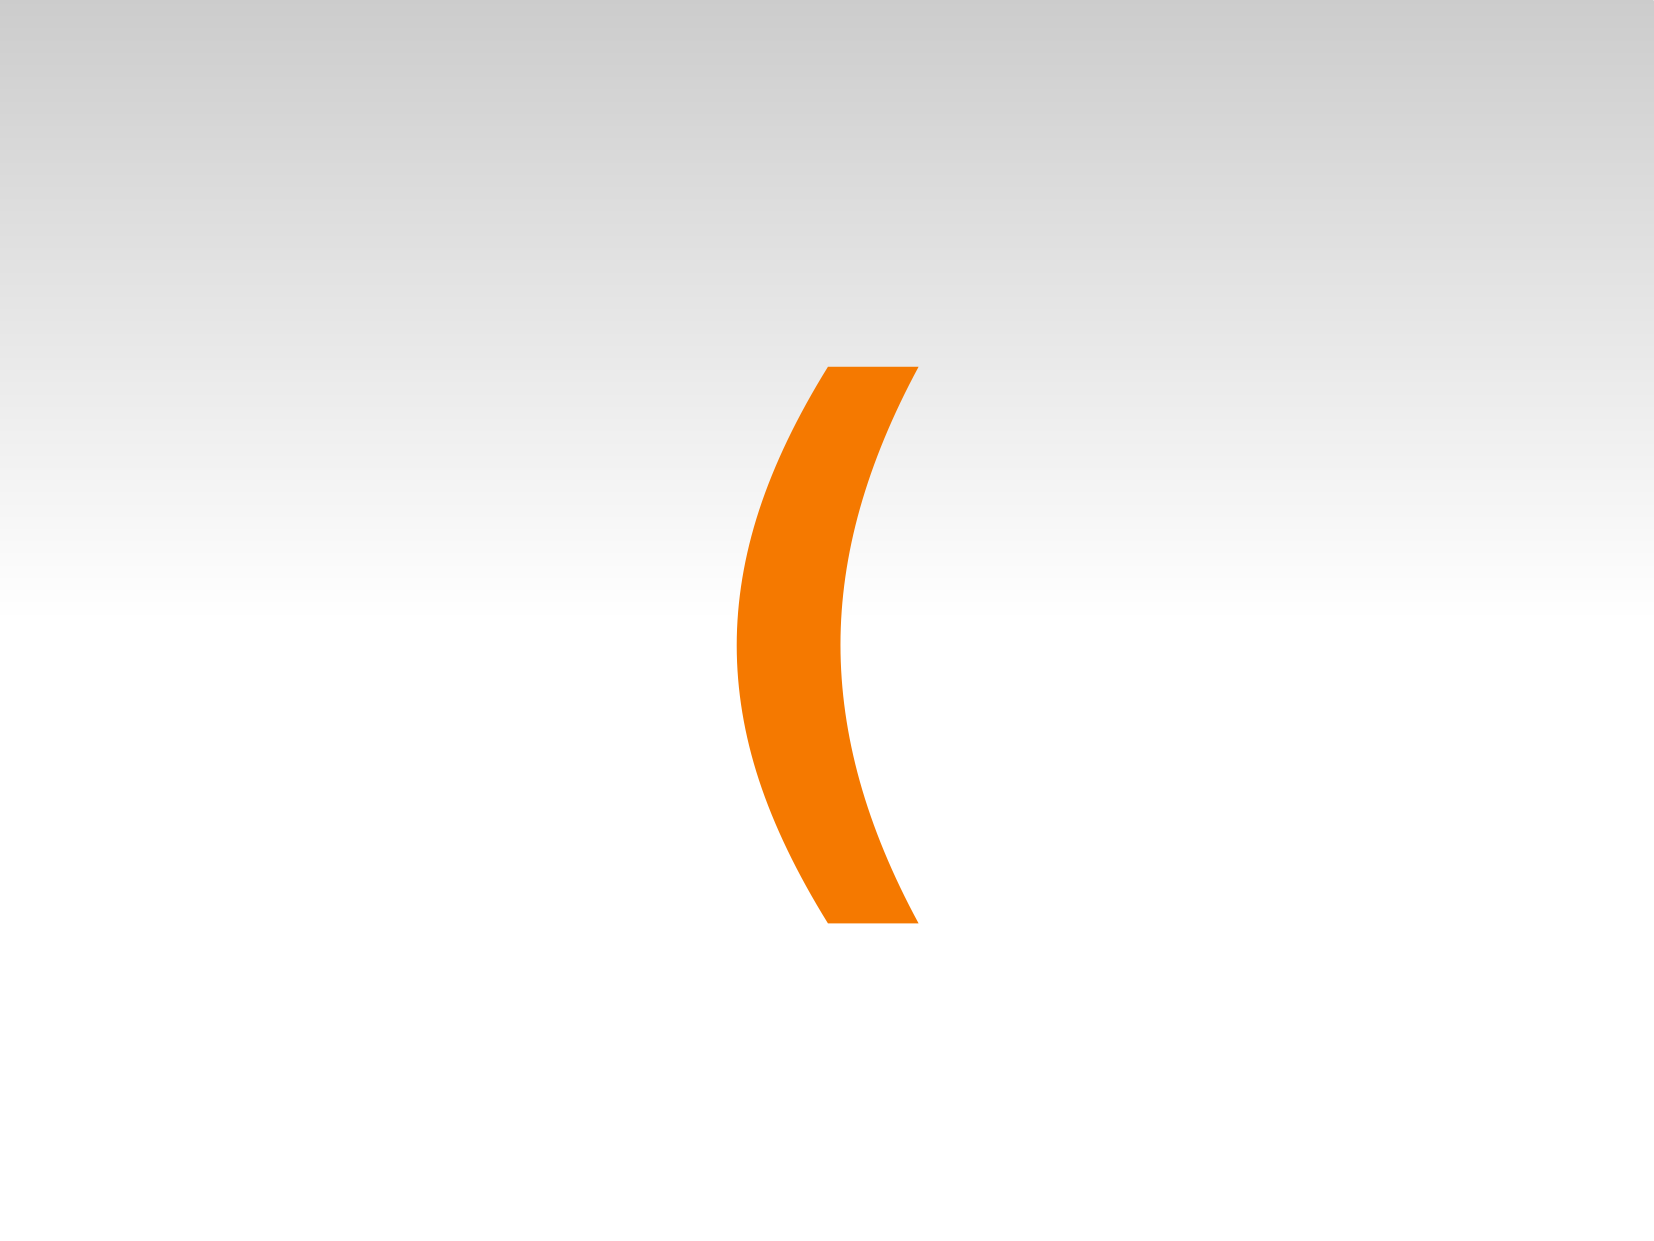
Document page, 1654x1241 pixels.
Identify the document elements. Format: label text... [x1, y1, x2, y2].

title ( [82, 49, 1571, 1201]
